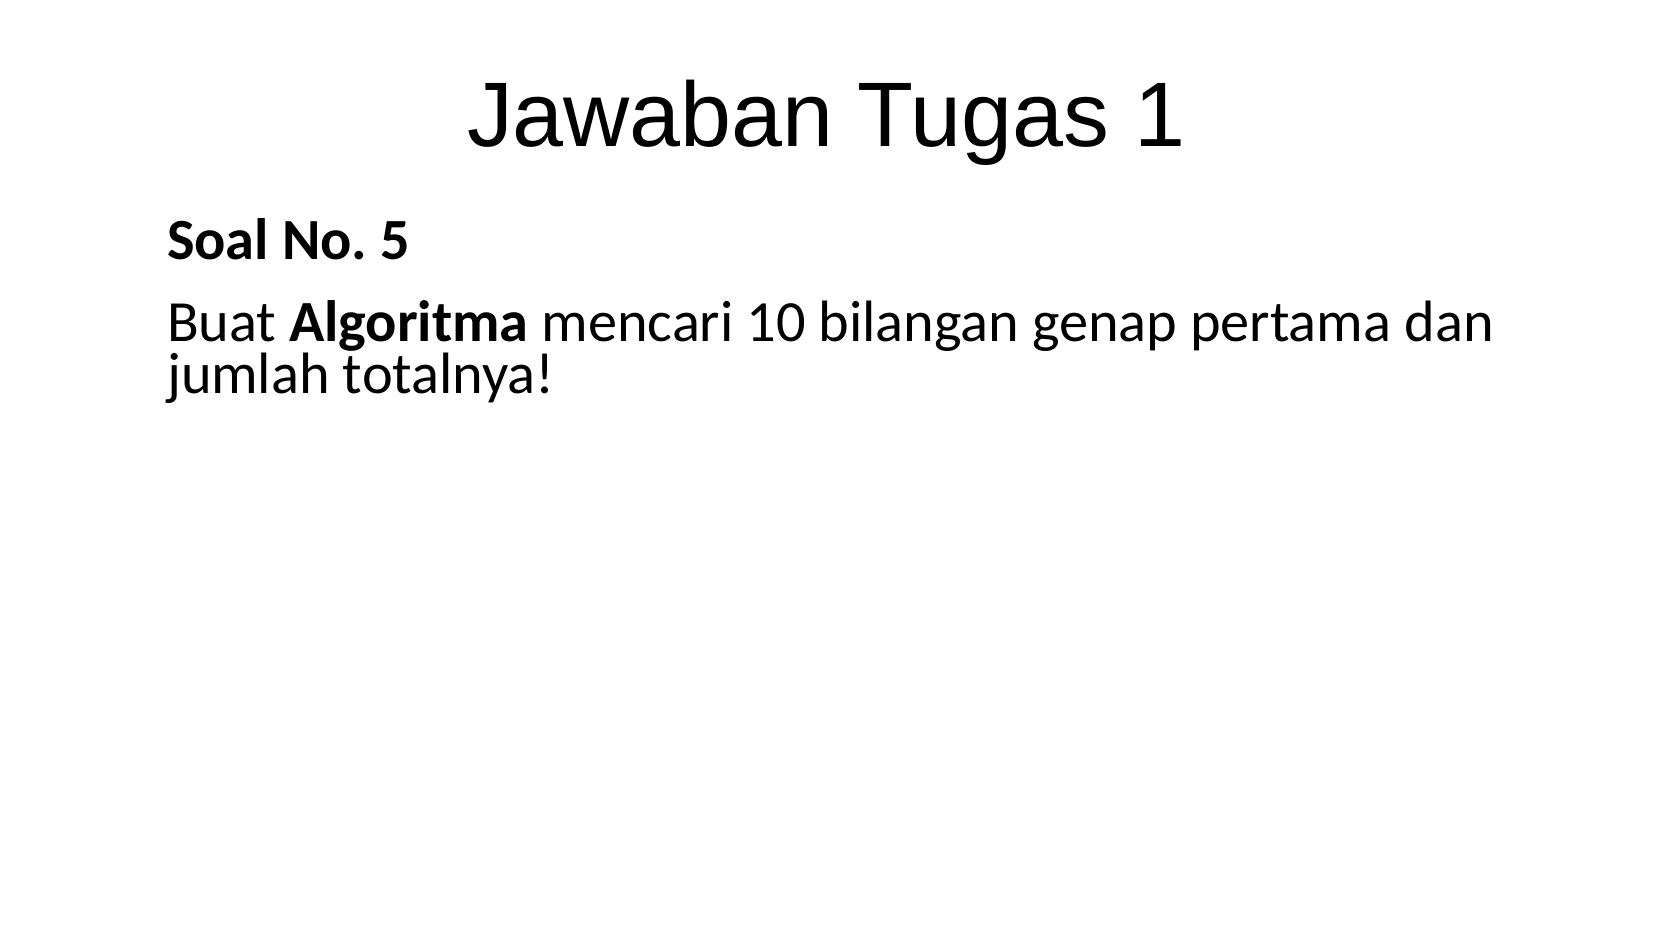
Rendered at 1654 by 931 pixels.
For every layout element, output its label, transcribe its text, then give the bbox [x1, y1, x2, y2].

title Jawaban Tugas 1 [82, 37, 1571, 193]
list Soal No. 5 Buat Algoritma mencari 10 bilangan genap pertama dan jumlah totalnya! [82, 217, 1571, 758]
